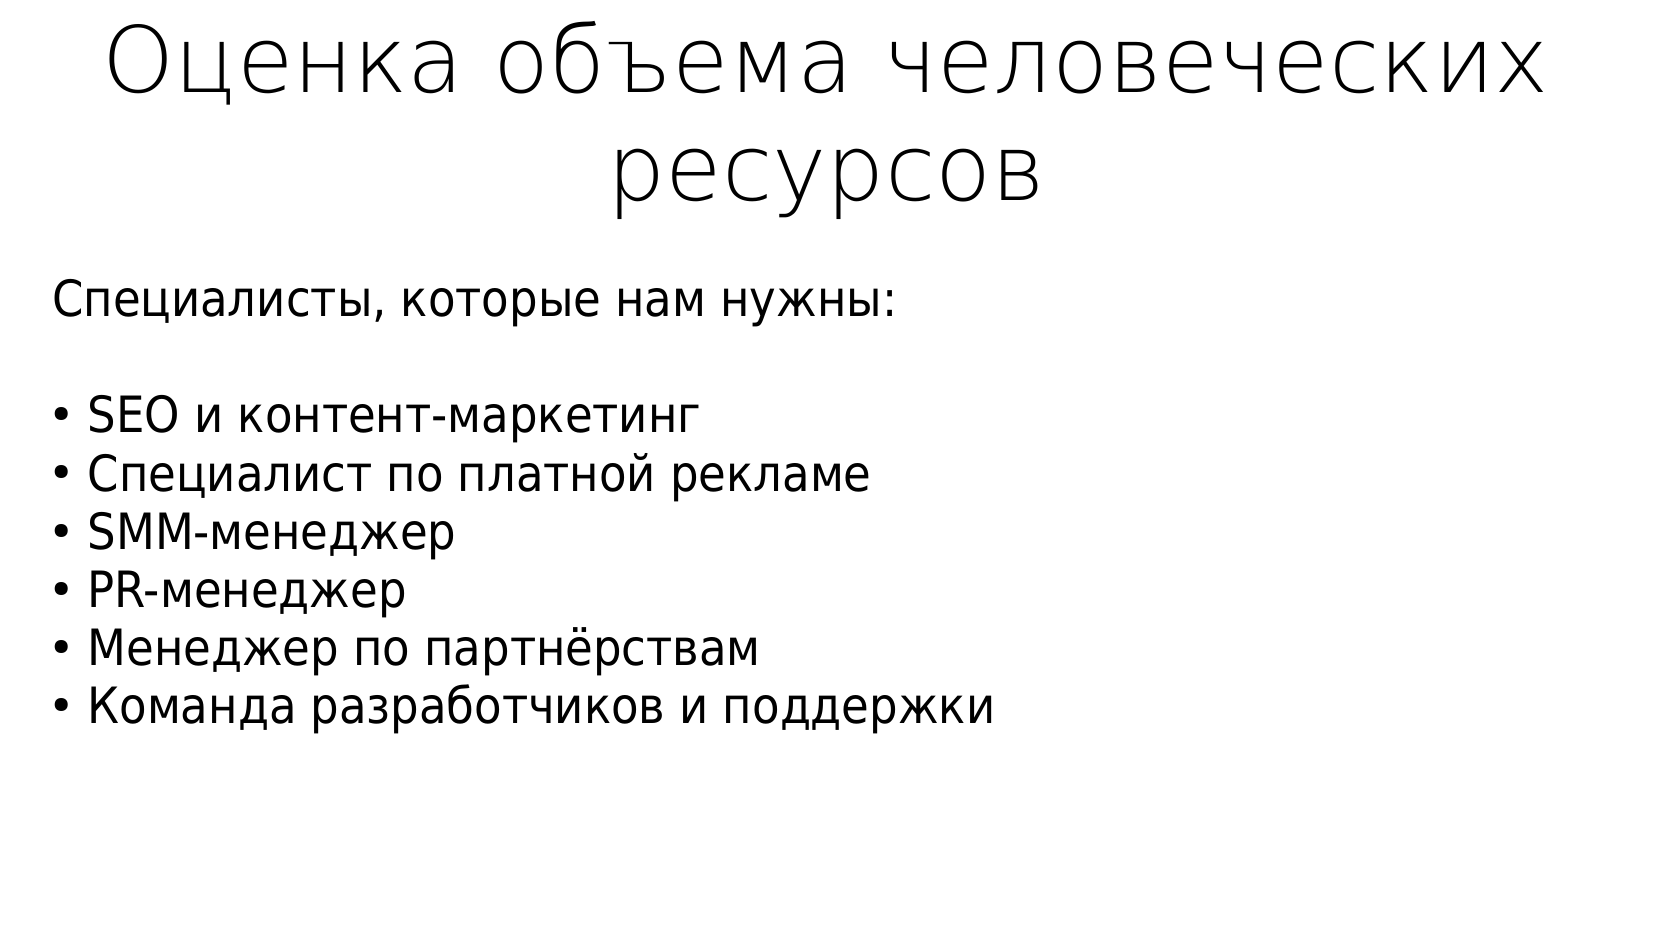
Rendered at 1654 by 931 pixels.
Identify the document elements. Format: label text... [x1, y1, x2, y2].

title Оценка объема человеческих ресурсов [82, 7, 1571, 222]
text_box Специалисты, которые нам нужны: SEO и контент-маркетинг Специалист по платной рекламе SMM-менеджер PR-менеджер Менеджер по партнёрствам Команда разработчиков и поддержки [37, 262, 1383, 797]
